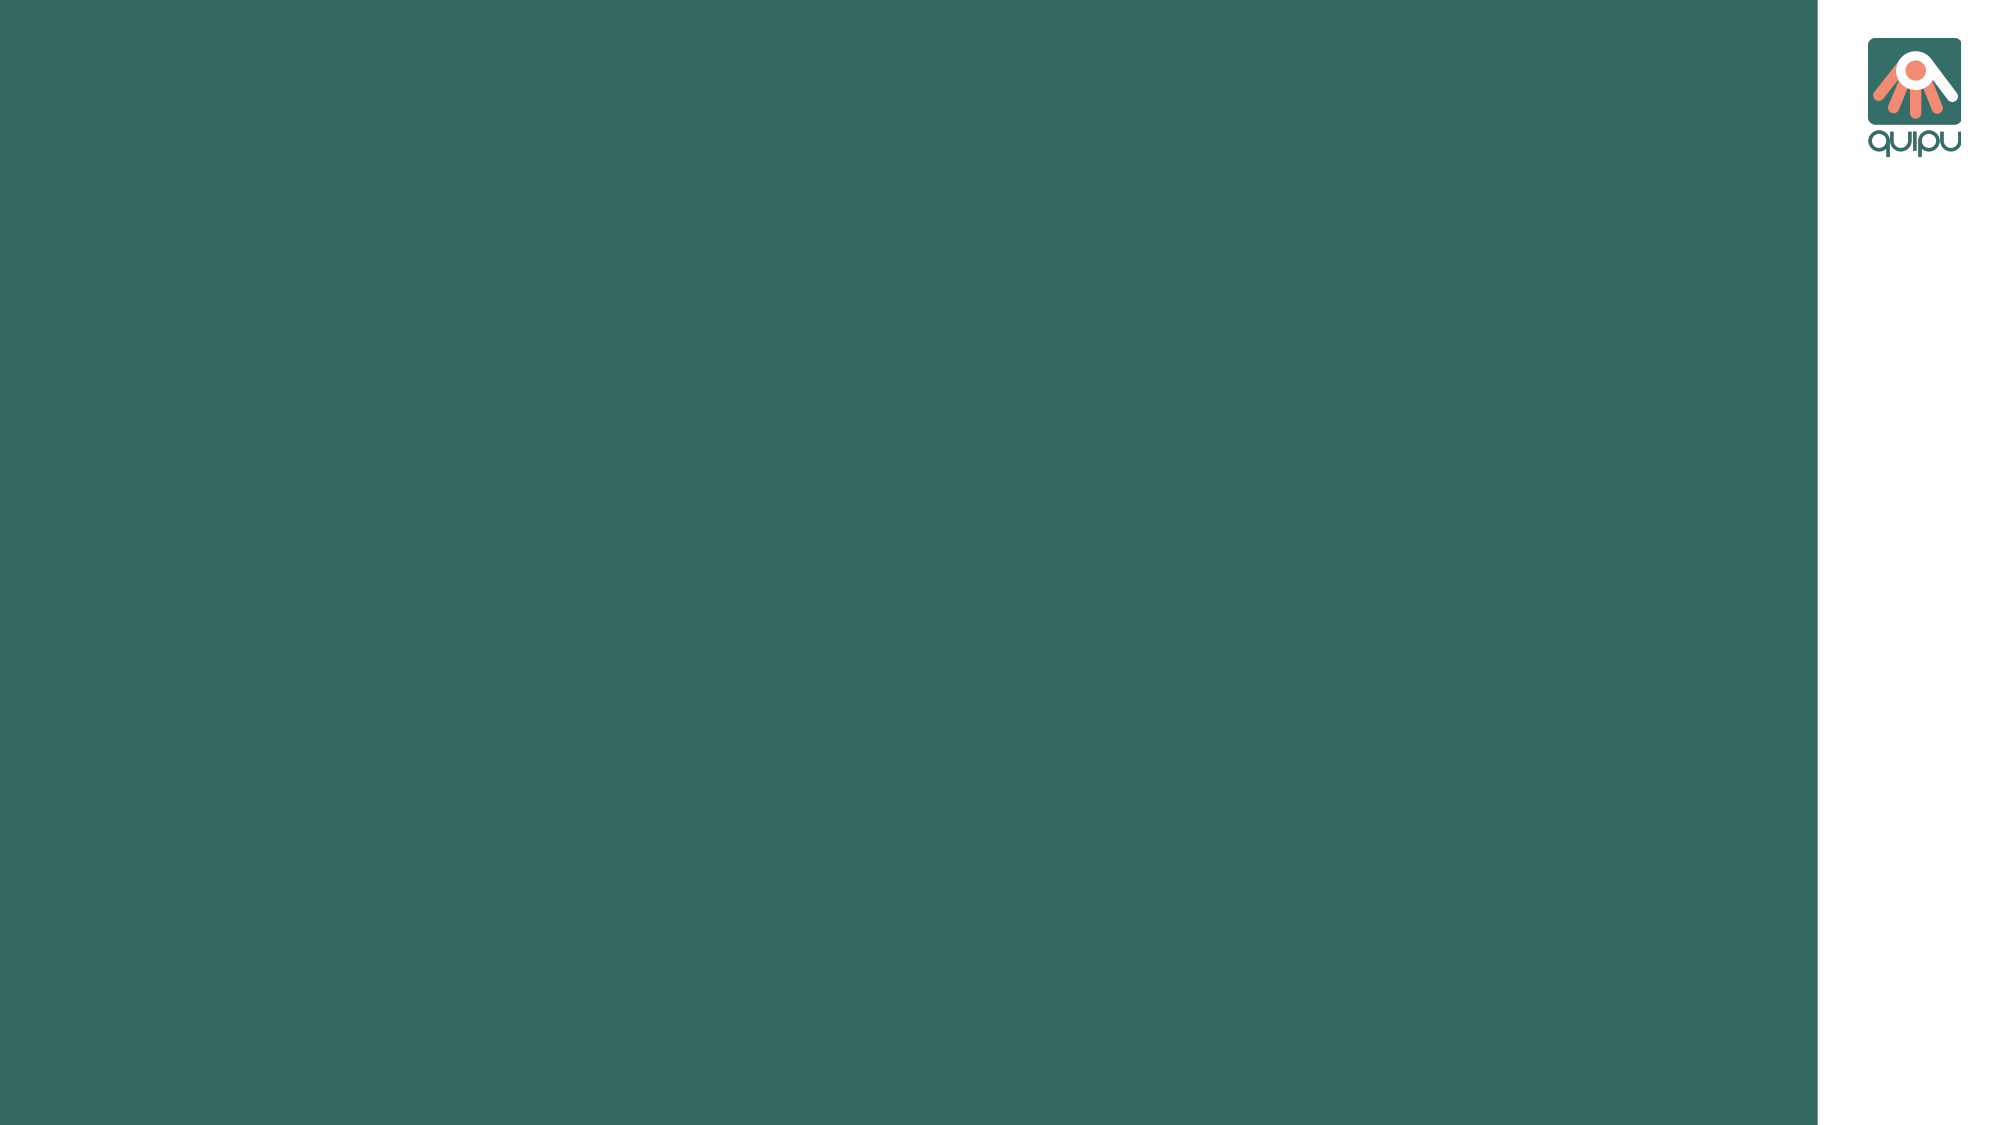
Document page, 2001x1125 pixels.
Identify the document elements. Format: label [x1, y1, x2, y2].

text_box [1817, 0, 2000, 1125]
picture [1868, 38, 1961, 157]
